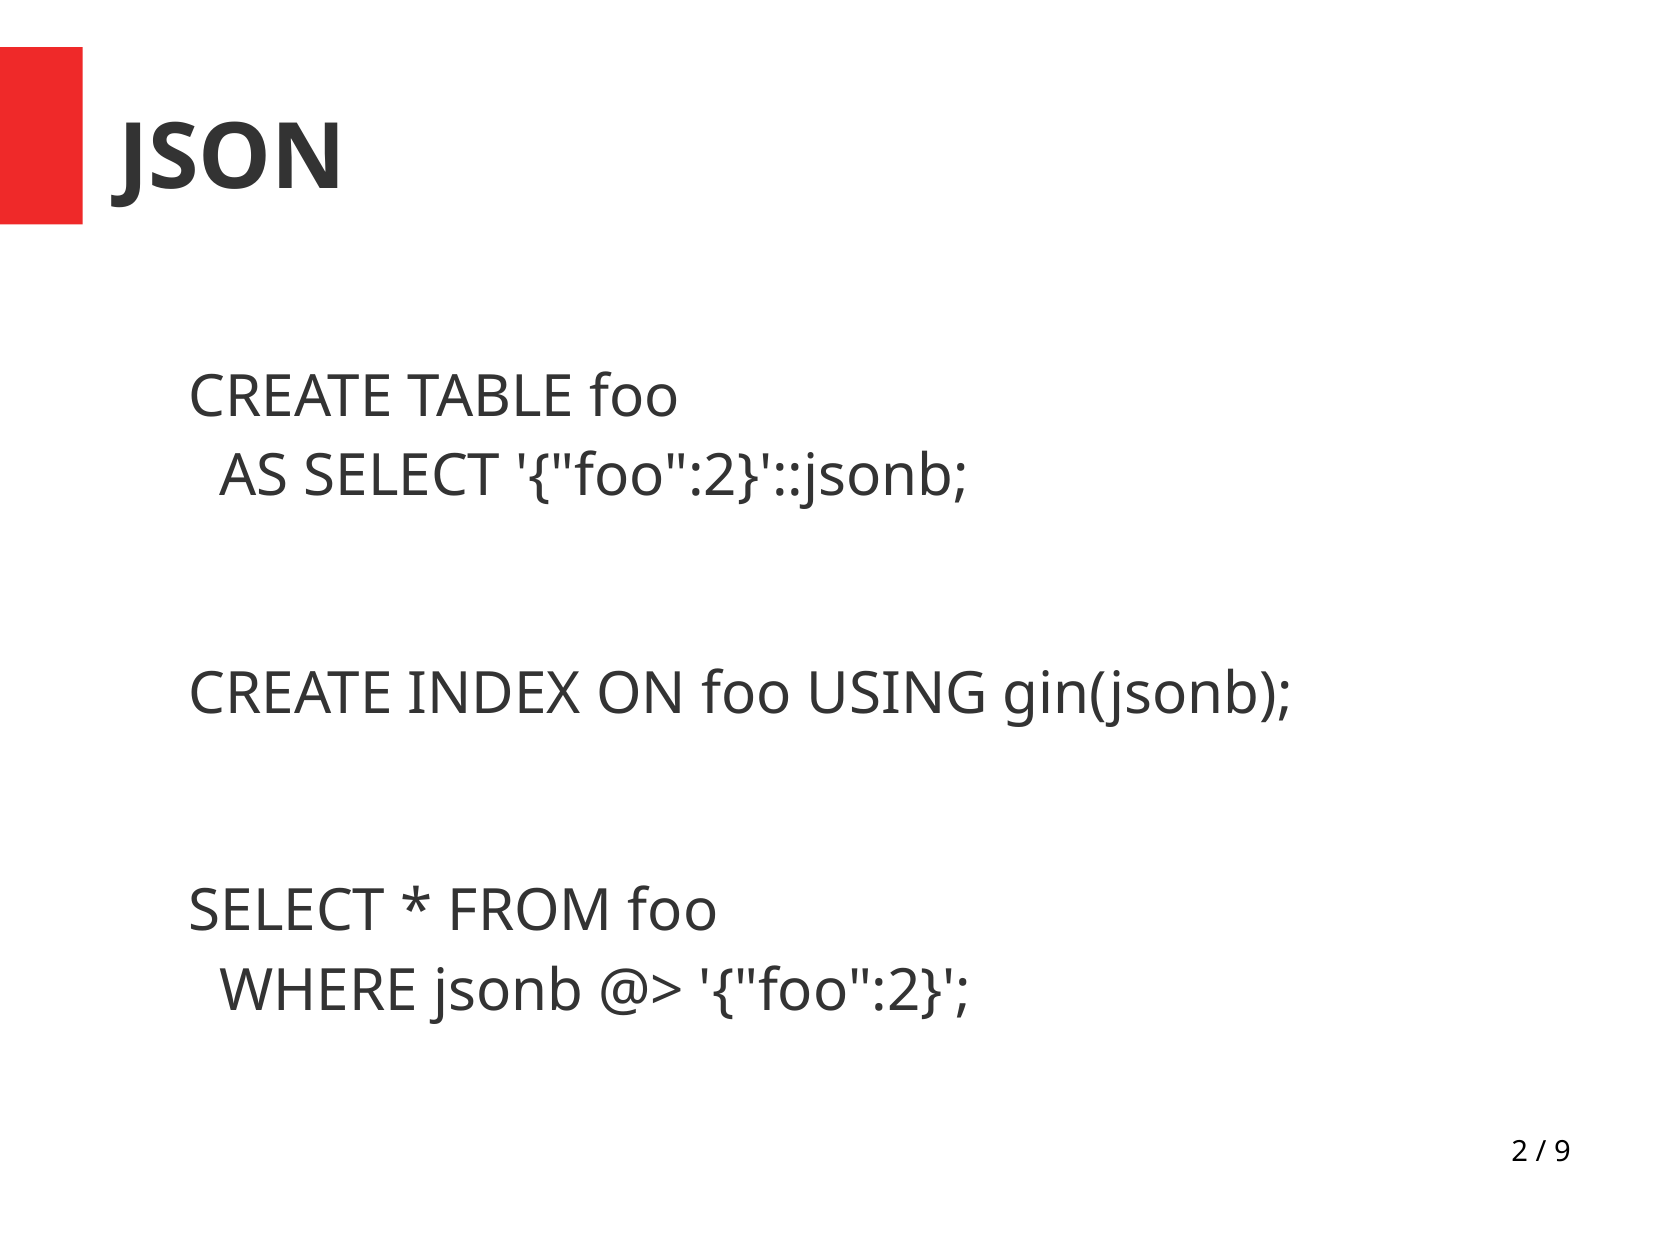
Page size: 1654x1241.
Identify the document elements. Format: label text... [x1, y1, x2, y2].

title JSON [118, 49, 1571, 257]
list CREATE TABLE foo AS SELECT '{"foo":2}'::jsonb; CREATE INDEX ON foo USING gin(jsonb); SELECT * FROM foo WHERE jsonb @> '{"foo":2}'; [118, 354, 1536, 1074]
